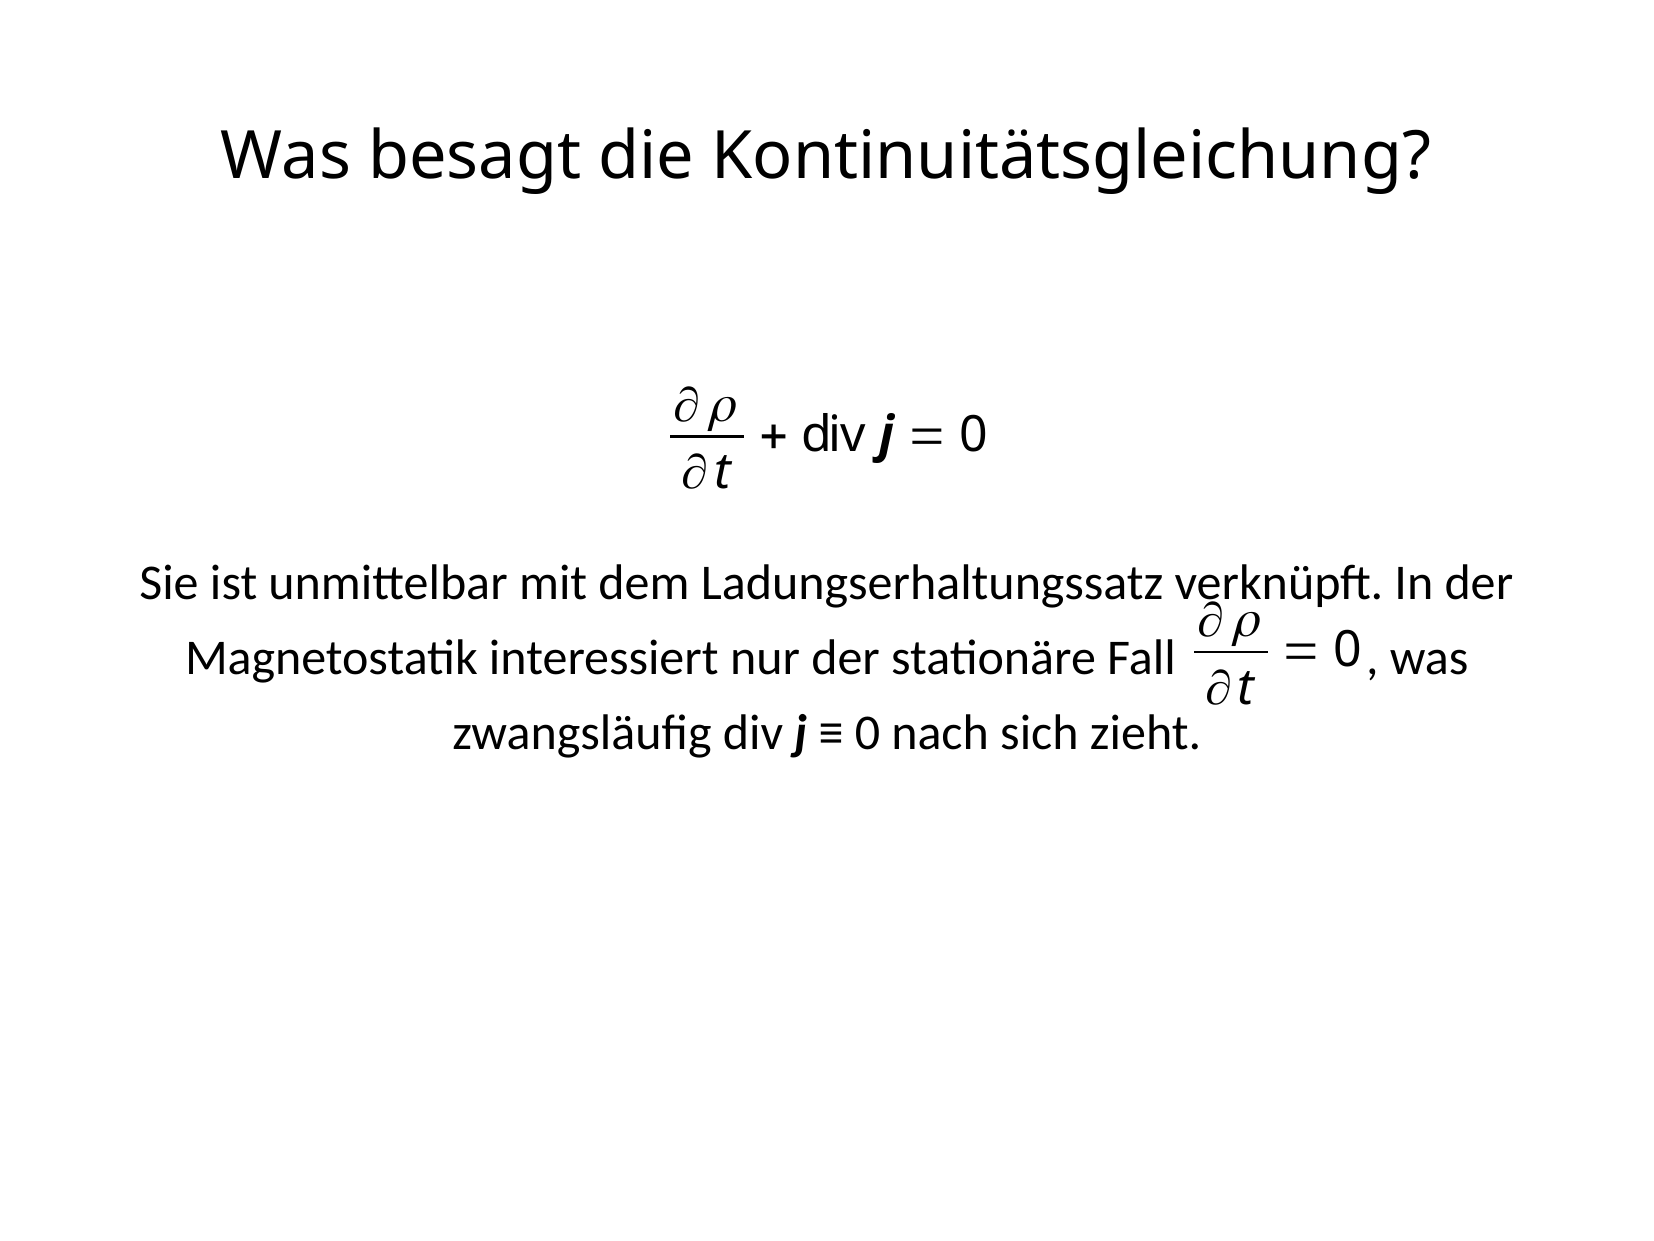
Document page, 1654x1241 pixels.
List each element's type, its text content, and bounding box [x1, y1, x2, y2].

title Was besagt die Kontinuitätsgleichung? [82, 49, 1571, 257]
chart [1186, 599, 1365, 718]
chart [662, 383, 991, 502]
subtitle Sie ist unmittelbar mit dem Ladungserhaltungssatz verknüpft. In der Magnetostatik interessiert nur der stationäre Fall , was zwangsläufig div j ≡ 0 nach sich zieht. [82, 290, 1571, 1010]
